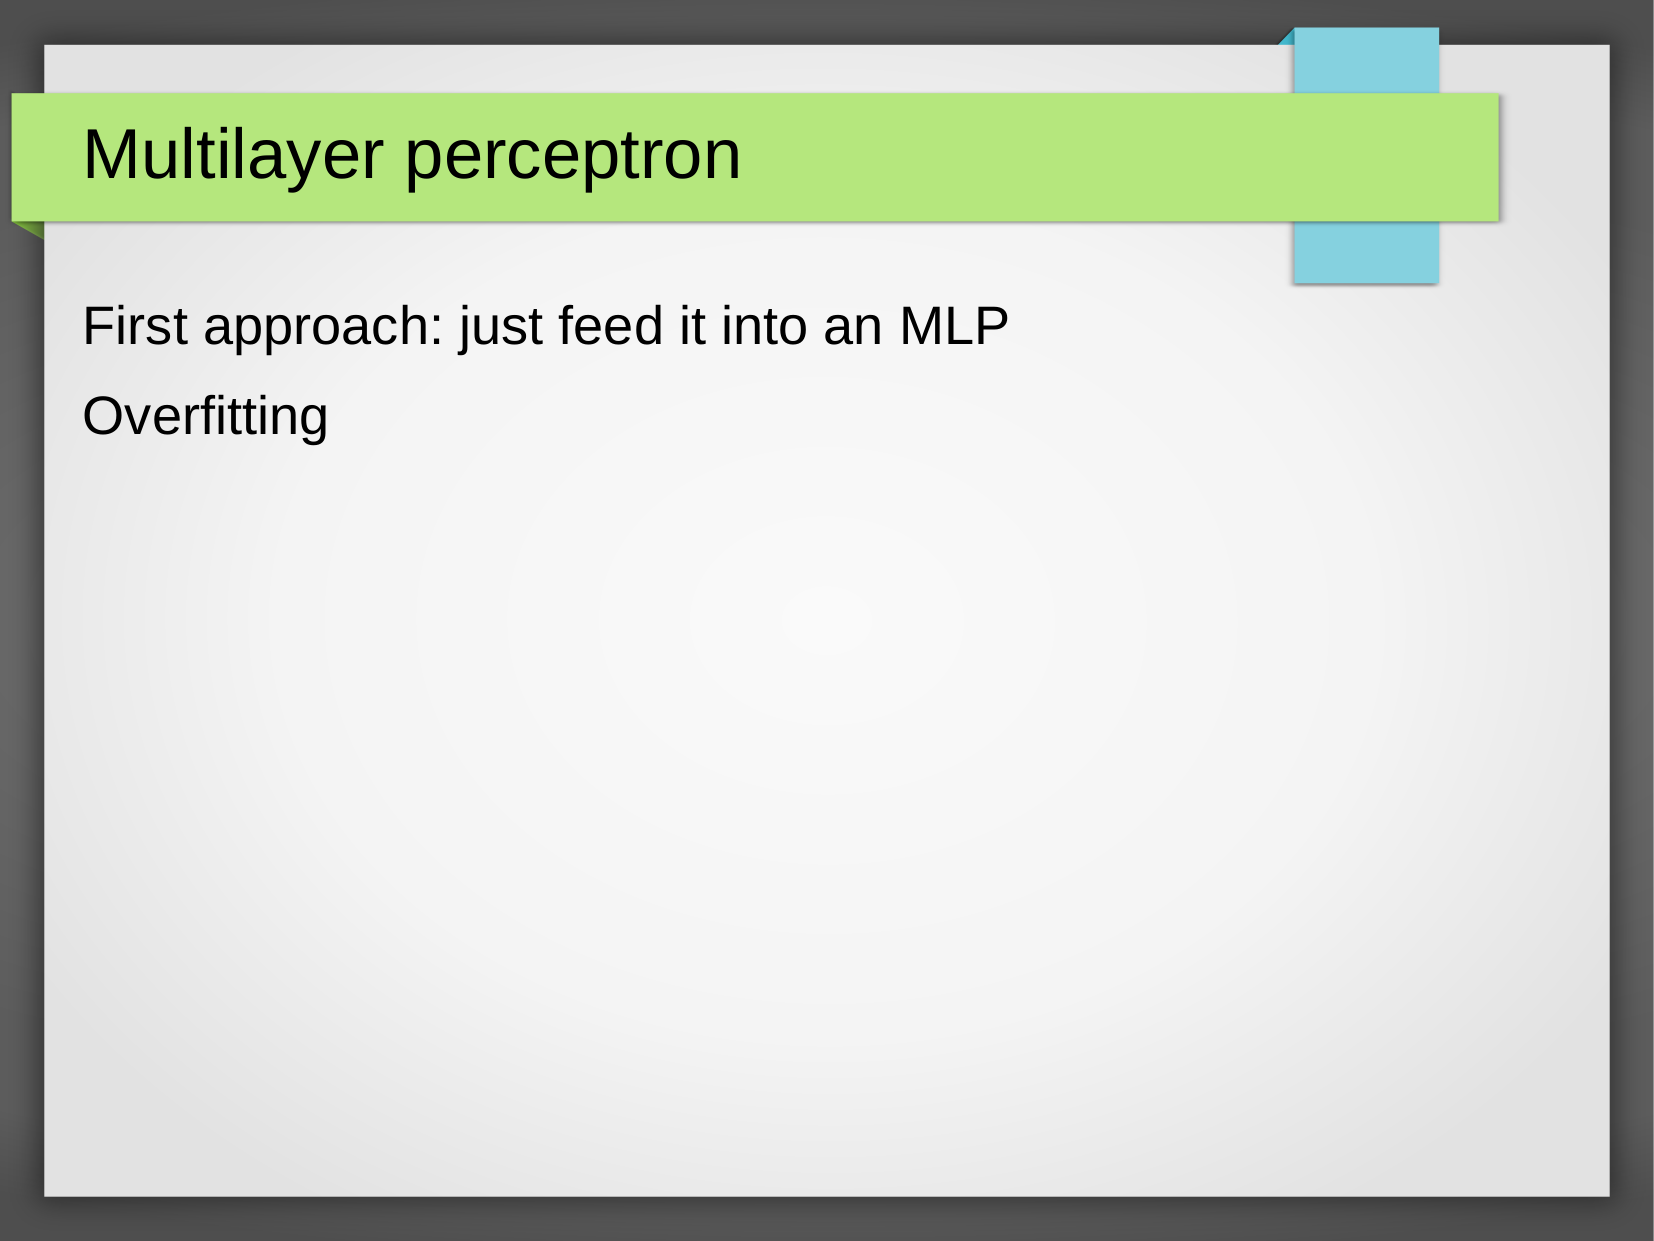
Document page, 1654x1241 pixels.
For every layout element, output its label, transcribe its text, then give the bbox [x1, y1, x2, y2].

title Multilayer perceptron [82, 94, 1264, 213]
list First approach: just feed it into an MLP Overfitting [82, 295, 1571, 1015]
picture [0, 0, 1654, 1241]
